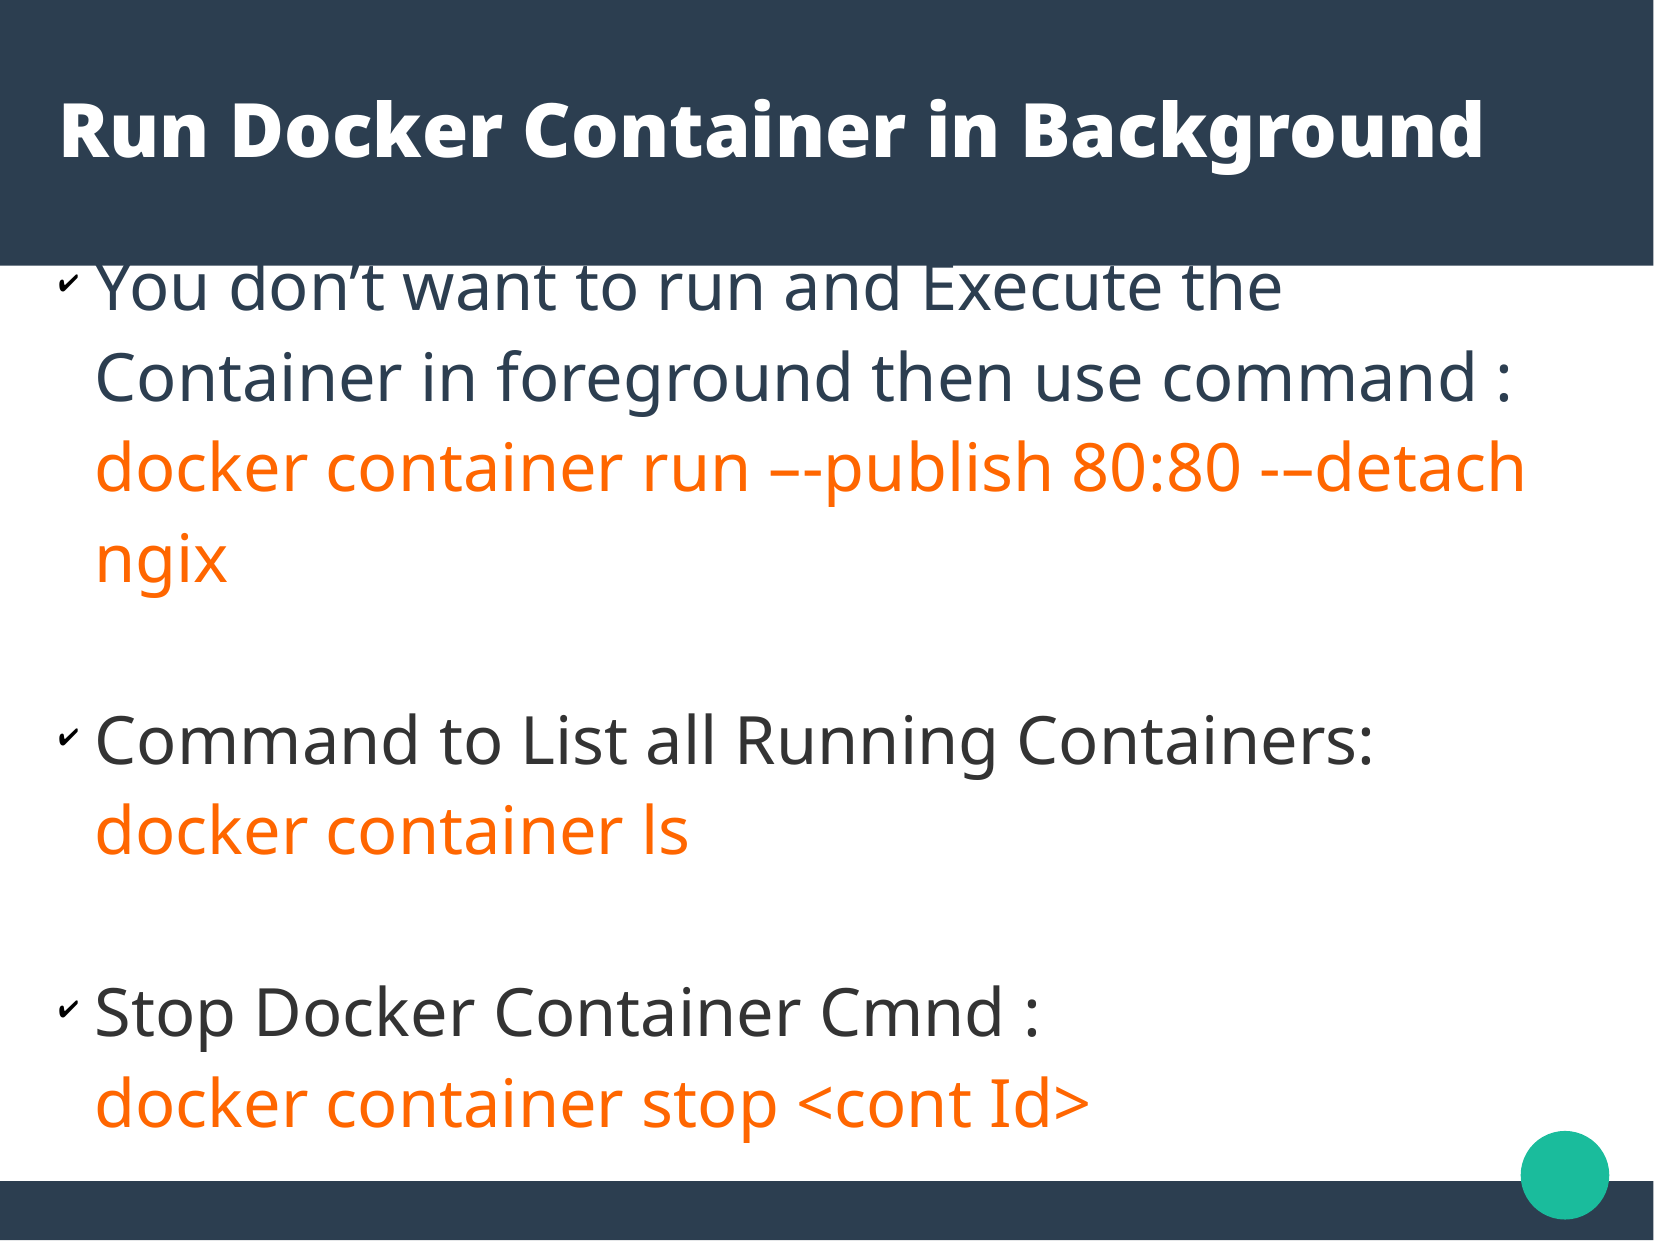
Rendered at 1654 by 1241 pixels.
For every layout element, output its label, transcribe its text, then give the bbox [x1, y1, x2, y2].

title Run Docker Container in Background [59, 40, 1595, 216]
subtitle You don’t want to run and Execute the Container in foreground then use command : docker container run –-publish 80:80 -–detach ngix Command to List all Running Containers: docker container ls Stop Docker Container Cmnd : docker container stop <cont Id> [59, 271, 1595, 1205]
